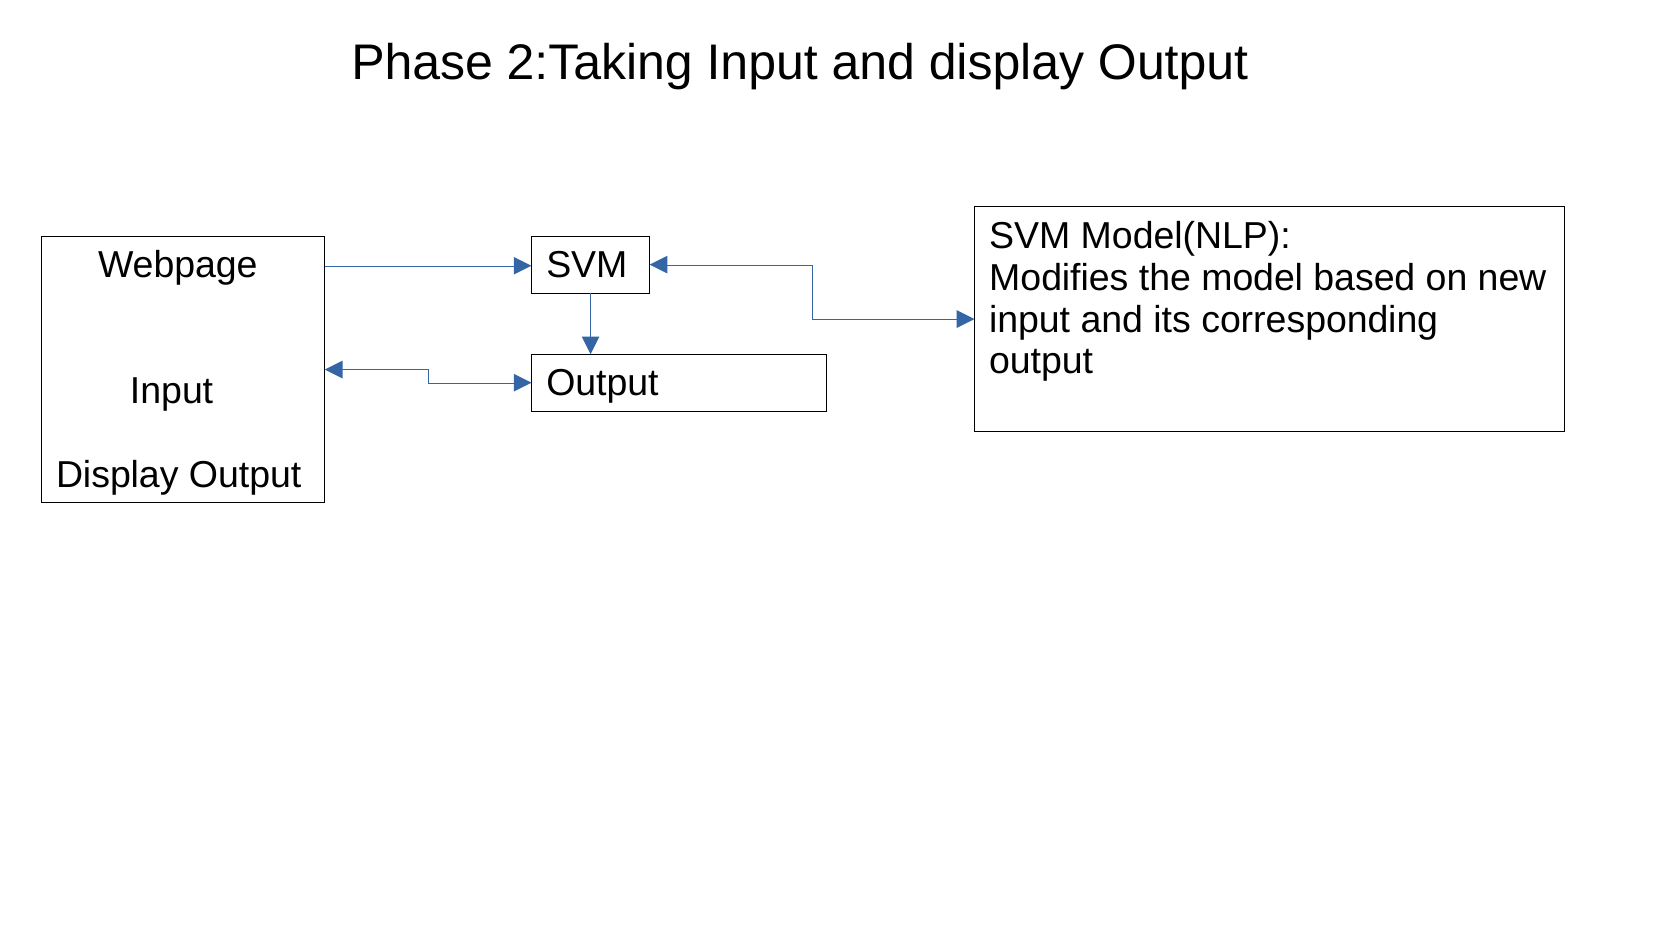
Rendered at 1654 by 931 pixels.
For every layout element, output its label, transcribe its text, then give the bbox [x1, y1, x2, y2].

text_box SVM [531, 236, 650, 294]
title Phase 2:Taking Input and display Output [324, 6, 1276, 119]
text_box Output [531, 354, 827, 412]
text_box SVM Model(NLP): Modifies the model based on new input and its corresponding output [974, 206, 1565, 432]
text_box Webpage Input Display Output [41, 236, 325, 503]
